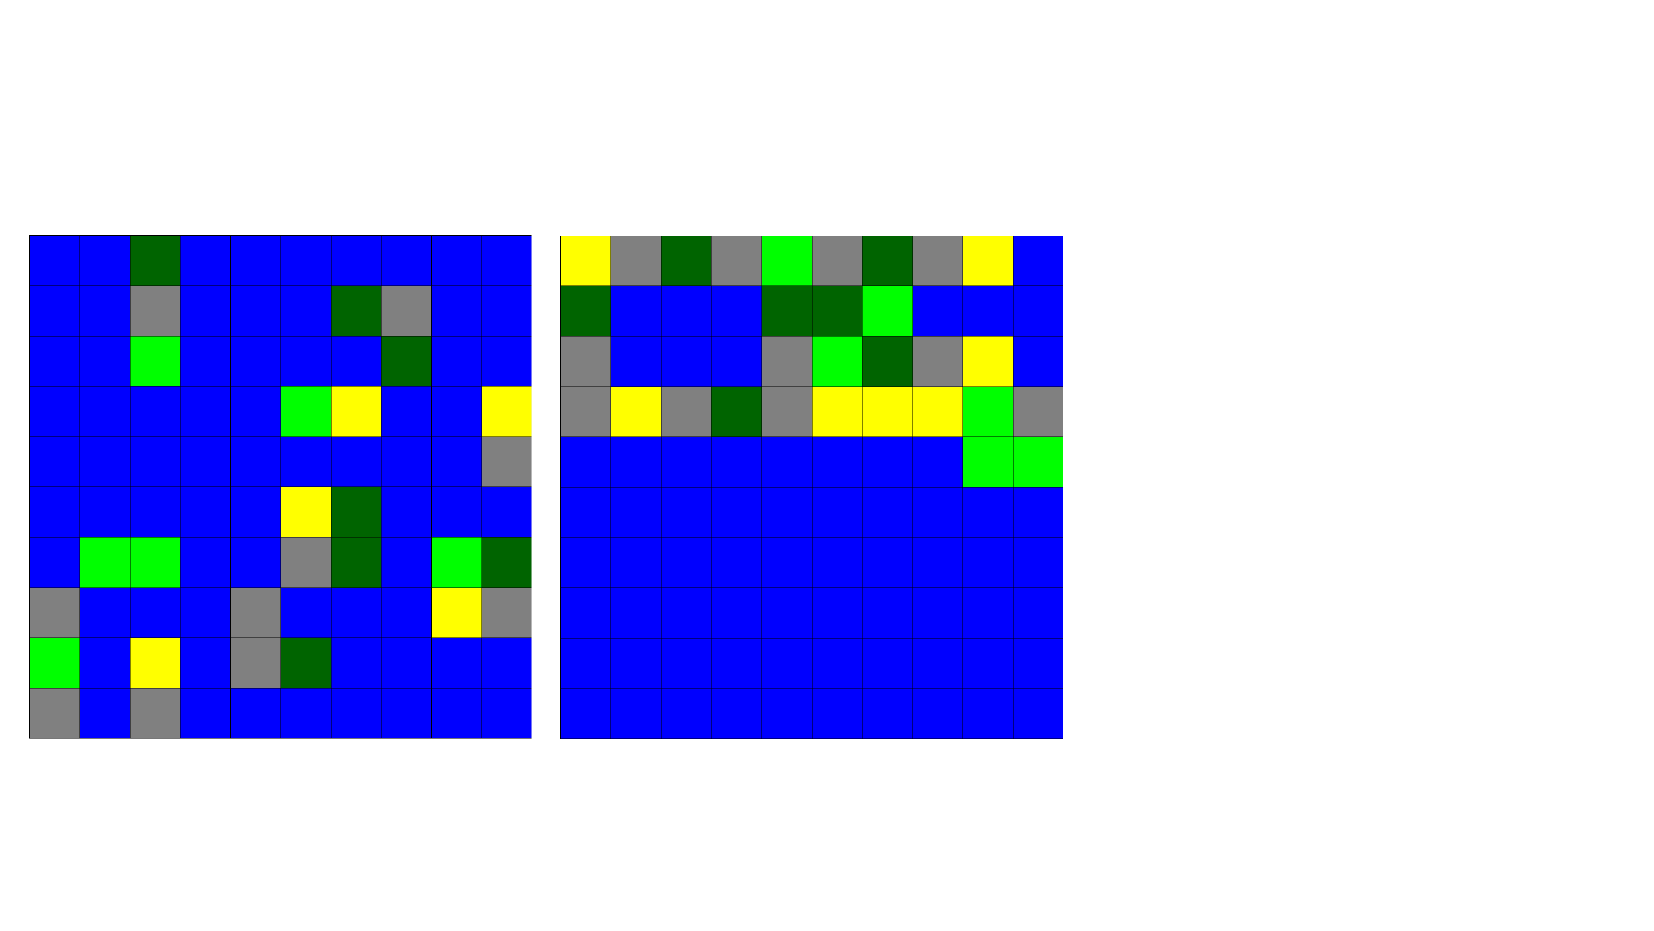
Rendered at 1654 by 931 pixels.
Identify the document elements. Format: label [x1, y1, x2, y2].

picture [29, 235, 532, 739]
picture [560, 236, 1063, 739]
